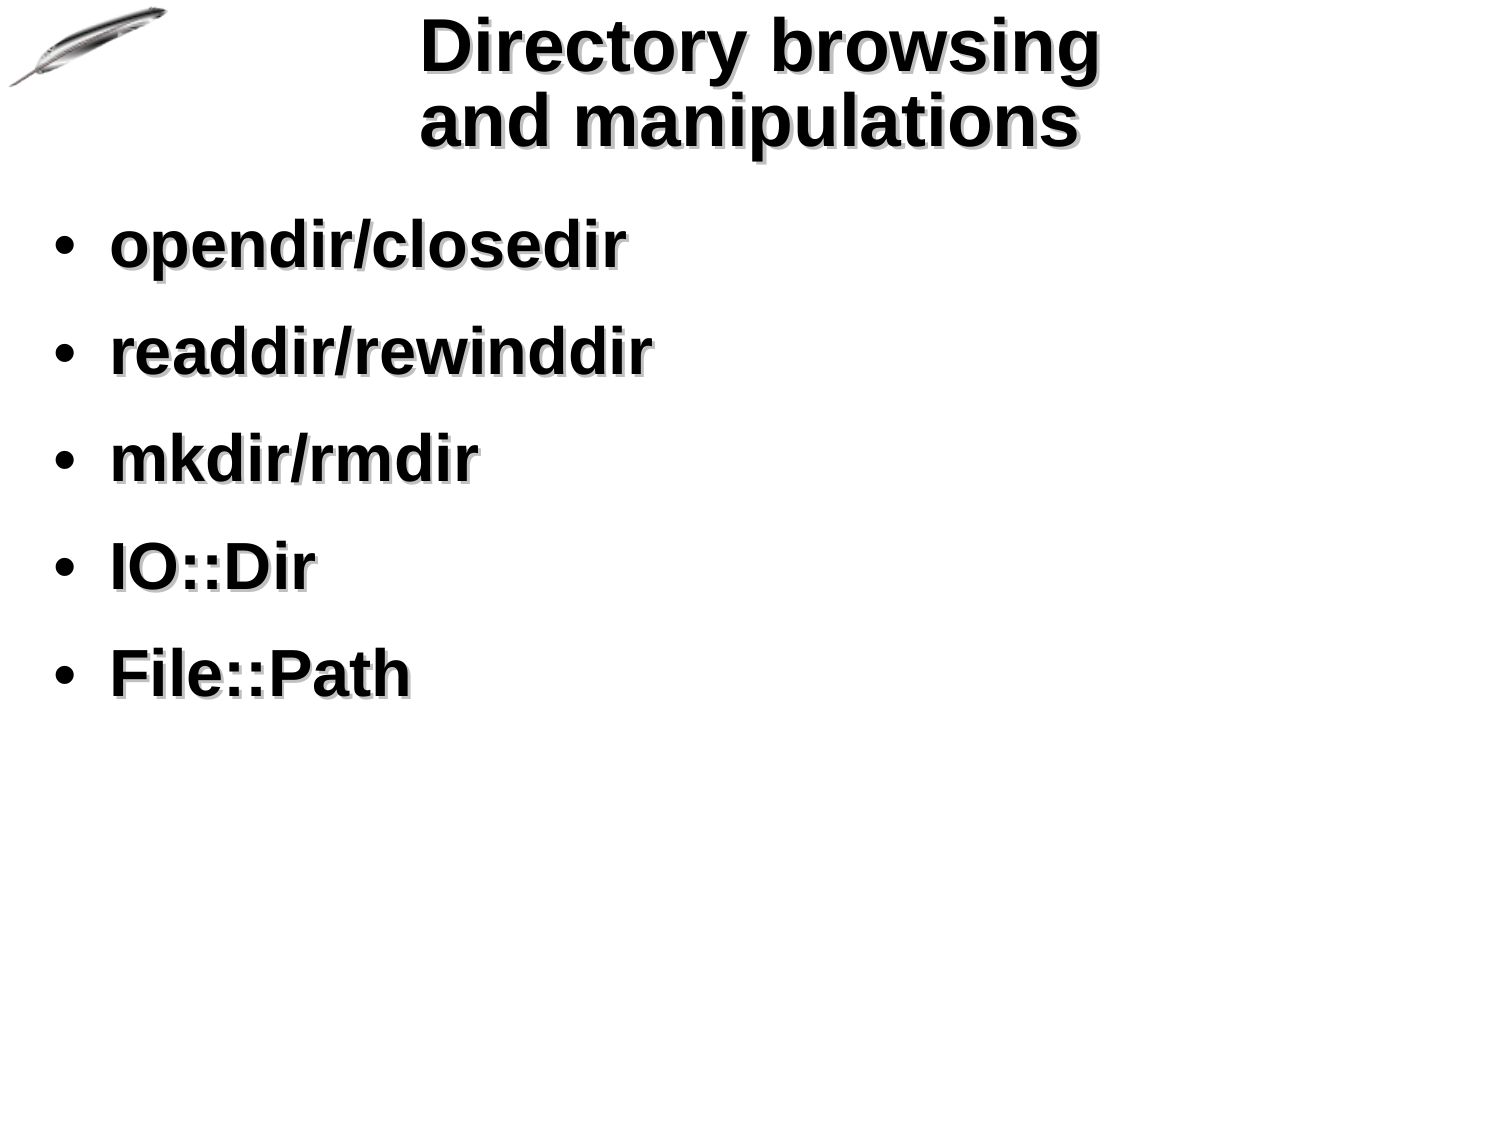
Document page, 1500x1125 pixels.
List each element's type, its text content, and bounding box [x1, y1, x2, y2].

picture [5, 5, 173, 89]
list opendir/closedir readdir/rewinddir mkdir/rmdir IO::Dir File::Path [53, 207, 1447, 1084]
title Directory browsing and manipulations [419, 0, 1459, 176]
